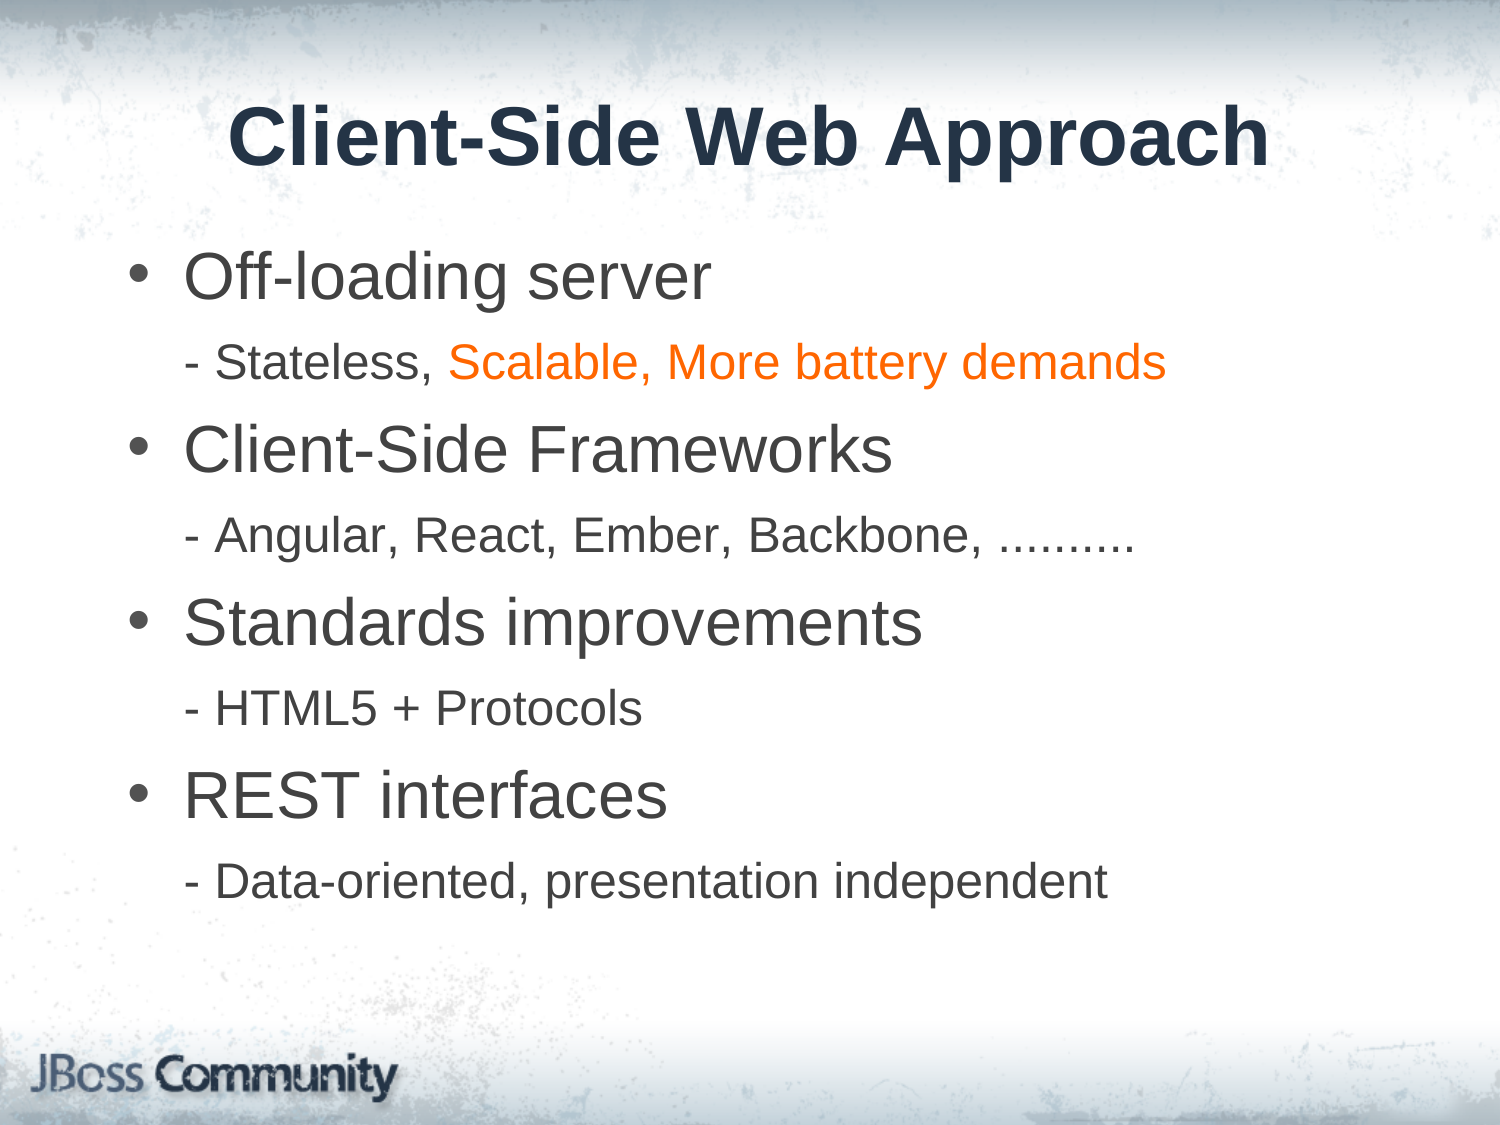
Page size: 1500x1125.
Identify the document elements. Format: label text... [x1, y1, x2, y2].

title Client-Side Web Approach [112, 38, 1388, 224]
picture [0, 0, 1500, 1125]
list Off-loading server - Stateless, Scalable, More battery demands Client-Side Frameworks - Angular, React, Ember, Backbone, .......... Standards improvements - HTML5 + Protocols REST interfaces - Data-oriented, presentation independent [112, 224, 1388, 993]
